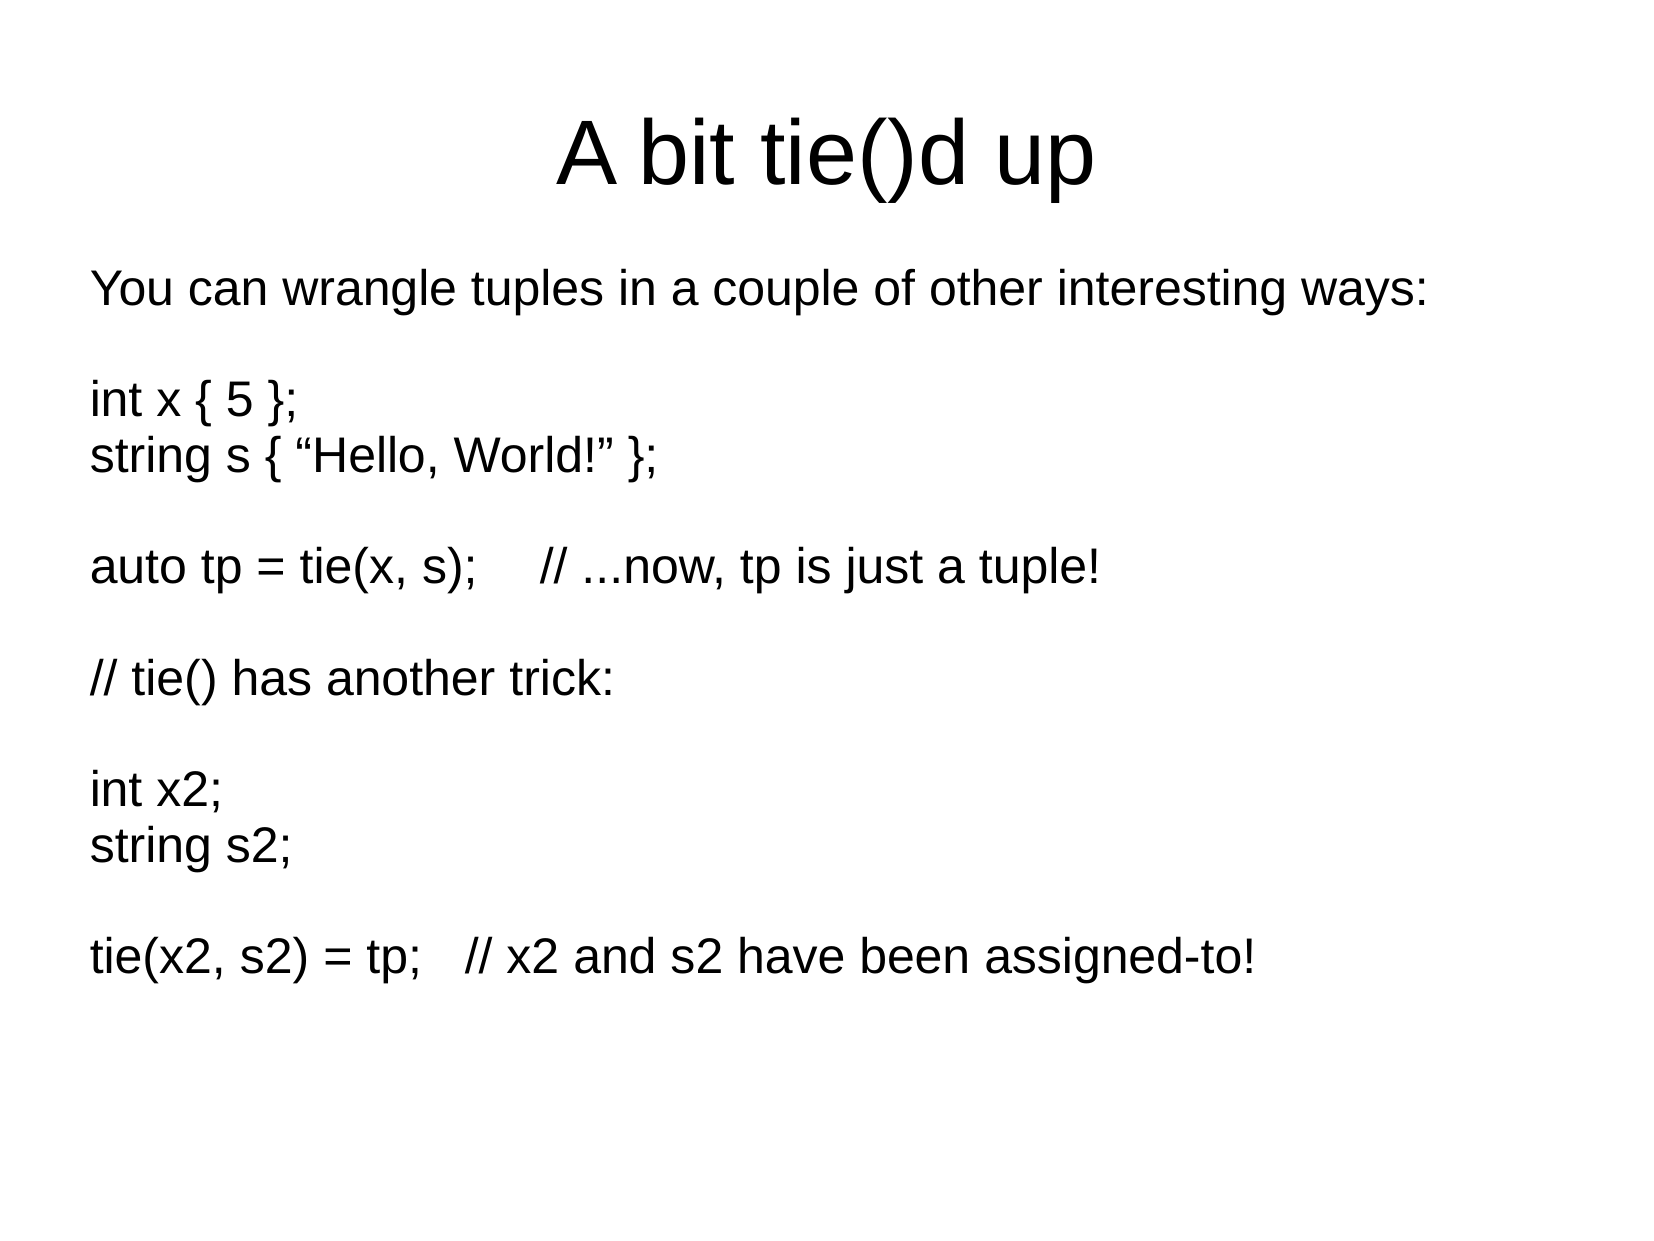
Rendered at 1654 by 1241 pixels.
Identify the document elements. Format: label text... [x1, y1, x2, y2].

text_box You can wrangle tuples in a couple of other interesting ways: int x { 5 }; string s { “Hello, World!” }; auto tp = tie(x, s); // ...now, tp is just a tuple! // tie() has another trick: int x2; string s2; tie(x2, s2) = tp; // x2 and s2 have been assigned-to! [75, 252, 1445, 1104]
title A bit tie()d up [82, 49, 1571, 257]
